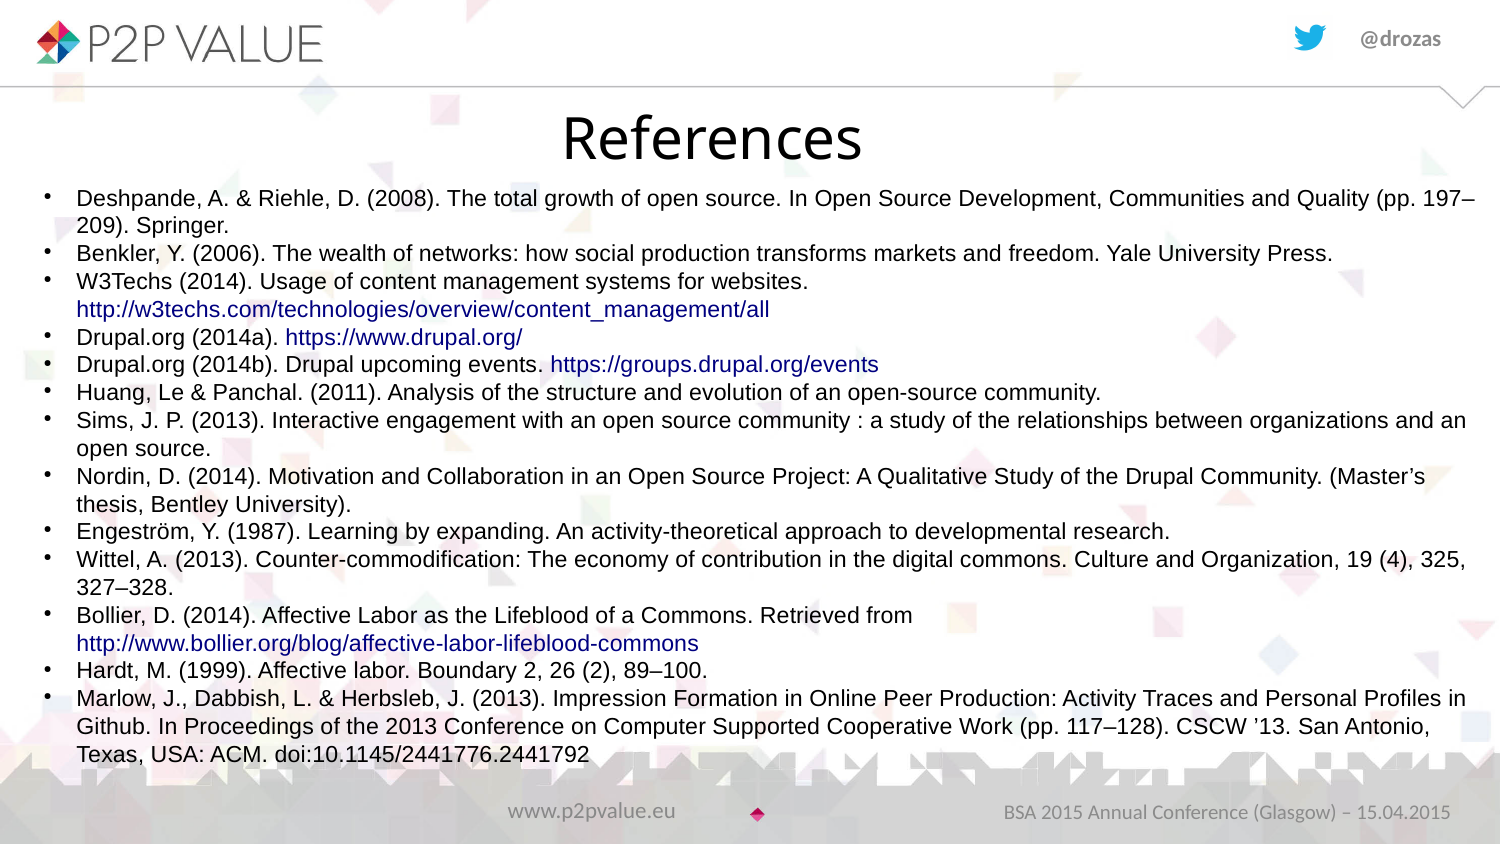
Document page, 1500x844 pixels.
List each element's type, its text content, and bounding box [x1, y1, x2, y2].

text_box www.p2pvalue.eu [501, 789, 720, 829]
picture [0, 0, 1500, 844]
subtitle Deshpande, A. & Riehle, D. (2008). The total growth of open source. In Open Source Development, Communities and Quality (pp. 197–209). Springer. Benkler, Y. (2006). The wealth of networks: how social production transforms markets and freedom. Yale University Press. W3Techs (2014). Usage of content management systems for websites. http://w3techs.com/technologies/overview/content_management/all Drupal.org (2014a). https://www.drupal.org/ Drupal.org (2014b). Drupal upcoming events. https://groups.drupal.org/events Huang, Le & Panchal. (2011). Analysis of the structure and evolution of an open-source community. Sims, J. P. (2013). Interactive engagement with an open source community : a study of the relationships between organizations and an open source. Nordin, D. (2014). Motivation and Collaboration in an Open Source Project: A Qualitative Study of the Drupal Community. (Master’s thesis, Bentley University). Engeström, Y. (1987). Learning by expanding. An activity-theoretical approach to developmental research. Wittel, A. (2013). Counter-commodification: The economy of contribution in the digital commons. Culture and Organization, 19 (4), 325, 327–328. Bollier, D. (2014). Affective Labor as the Lifeblood of a Commons. Retrieved from http://www.bollier.org/blog/affective-labor-lifeblood-commons Hardt, M. (1999). Affective labor. Boundary 2, 26 (2), 89–100. Marlow, J., Dabbish, L. & Herbsleb, J. (2013). Impression Formation in Online Peer Production: Activity Traces and Personal Profiles in Github. In Proceedings of the 2013 Conference on Computer Supported Cooperative Work (pp. 117–128). CSCW ’13. San Antonio, Texas, USA: ACM. doi:10.1145/2441776.2441792 [30, 176, 1500, 780]
text_box @drozas [1333, 15, 1455, 60]
title References [60, 92, 1366, 176]
text_box BSA 2015 Annual Conference (Glasgow) – 15.04.2015 [777, 788, 1470, 834]
